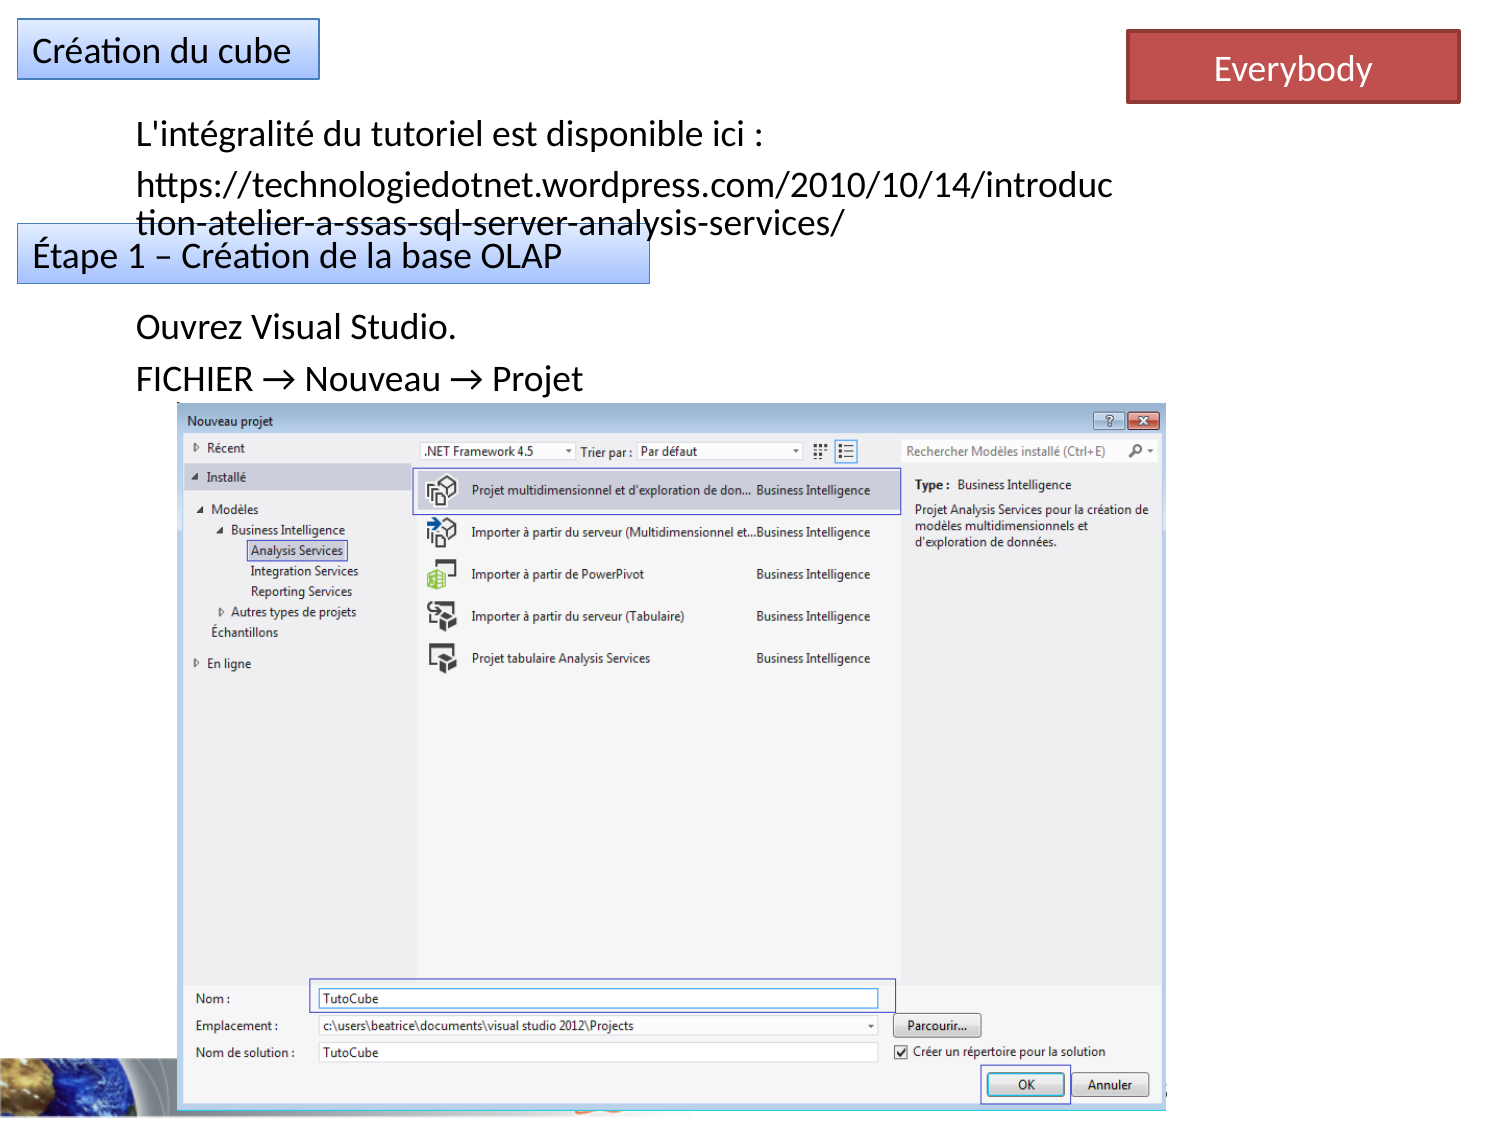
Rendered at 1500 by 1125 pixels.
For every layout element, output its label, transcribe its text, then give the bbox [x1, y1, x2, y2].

text_box L'intégralité du tutoriel est disponible ici : https://technologiedotnet.wordpress.com/2010/10/14/introduction-atelier-a-ssas-sql-server-analysis-services/ [121, 101, 1134, 265]
text_box Création du cube [17, 19, 319, 79]
text_box Ouvrez Visual Studio. FICHIER → Nouveau → Projet [121, 295, 1134, 509]
picture [0, 402, 1166, 1118]
text_box Everybody [1128, 30, 1459, 102]
text_box Étape 1 – Création de la base OLAP [17, 223, 650, 284]
